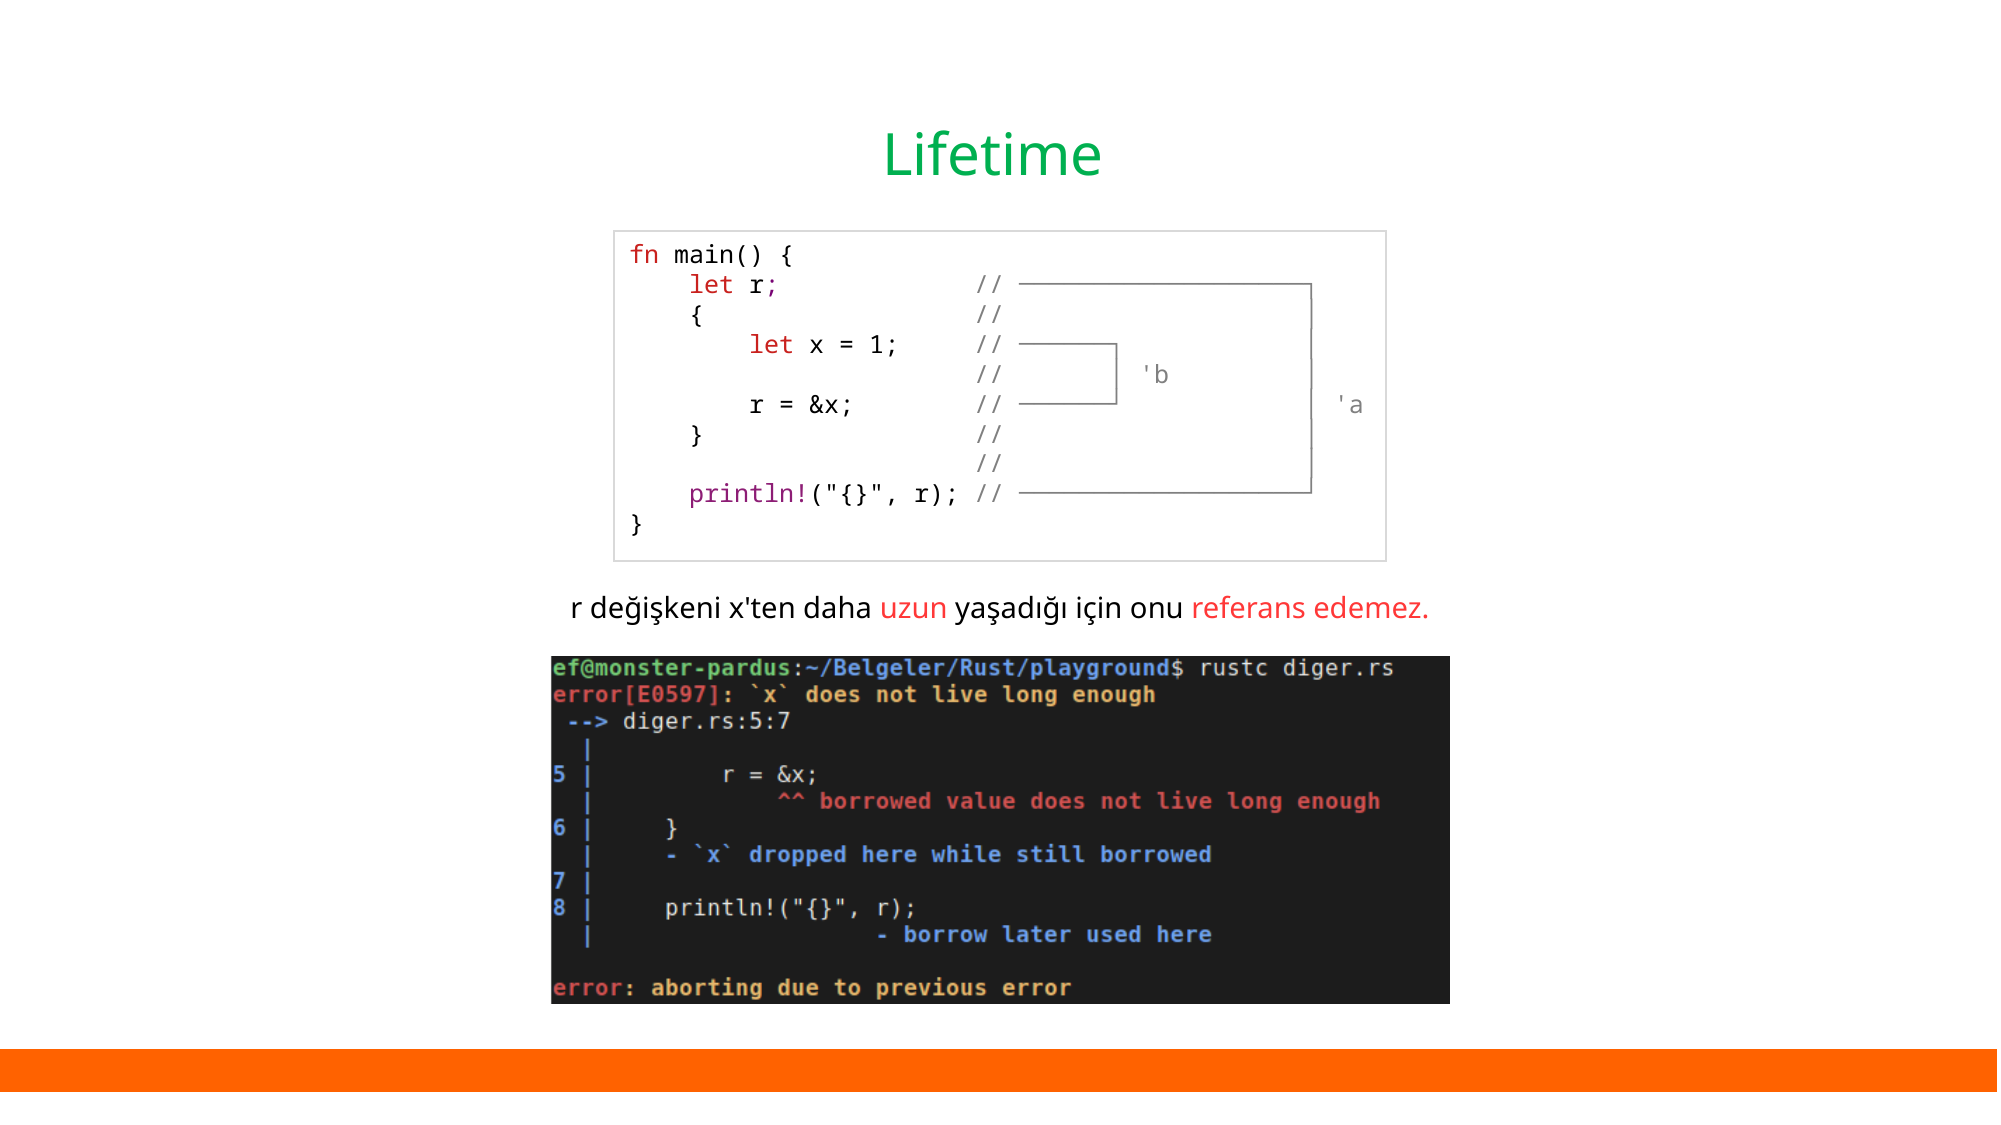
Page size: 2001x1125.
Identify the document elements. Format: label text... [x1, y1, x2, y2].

text_box r değişkeni x'ten daha uzun yaşadığı için onu referans edemez. [555, 574, 1418, 627]
text_box [0, 1049, 1997, 1092]
list Lifetime [413, 118, 1573, 208]
text_box fn main() { let r; // ───────────────────┐ { // │ let x = 1; // ──────┐ │ // │ 'b │ r = &x; // ──────┘ │ 'a } // │ // │ println!("{}", r); // ───────────────────┘ } [614, 230, 1386, 562]
picture [550, 656, 1450, 1004]
